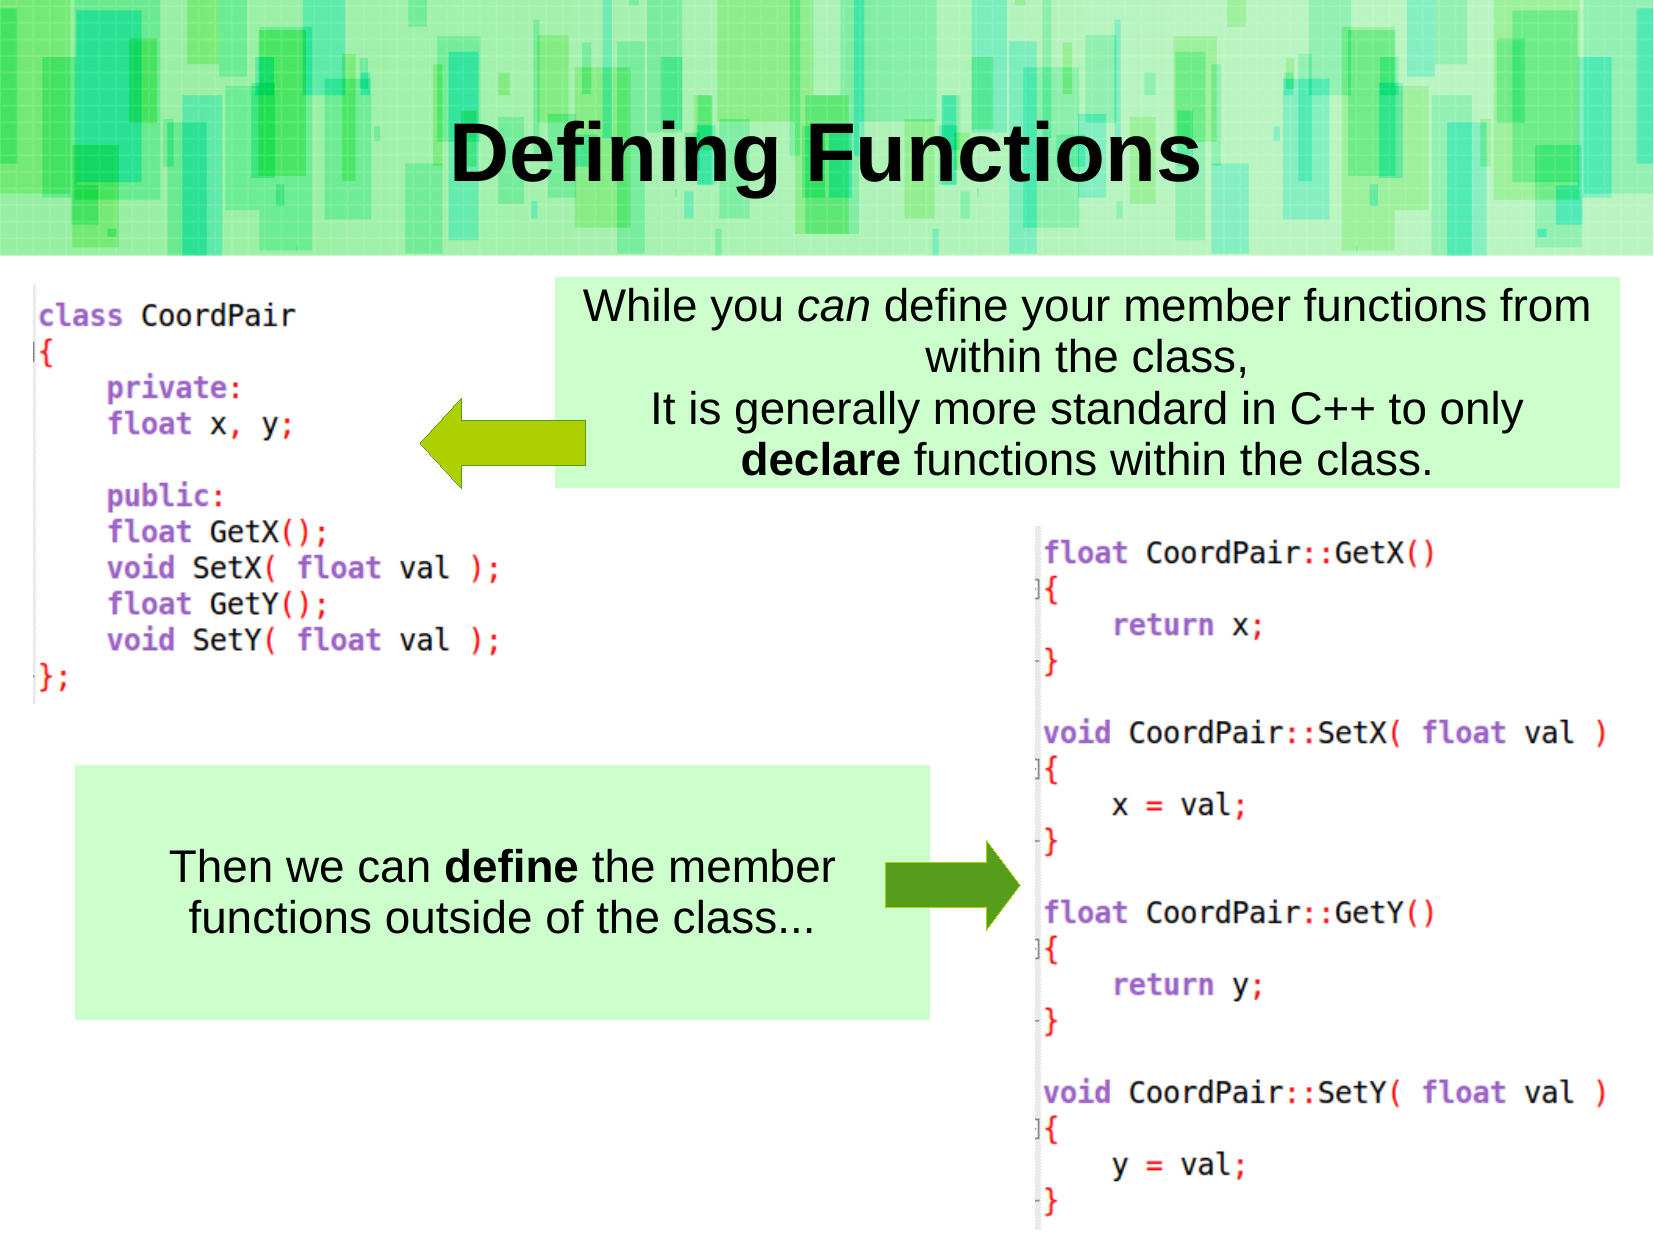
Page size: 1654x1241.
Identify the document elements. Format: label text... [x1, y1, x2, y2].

text_box [420, 398, 586, 489]
text_box [885, 840, 1021, 931]
text_box Then we can define the member functions outside of the class... [75, 765, 931, 1021]
picture [0, 0, 1654, 1241]
title Defining Functions [82, 49, 1571, 257]
text_box While you can define your member functions from within the class, It is generally more standard in C++ to only declare functions within the class. [555, 276, 1621, 489]
